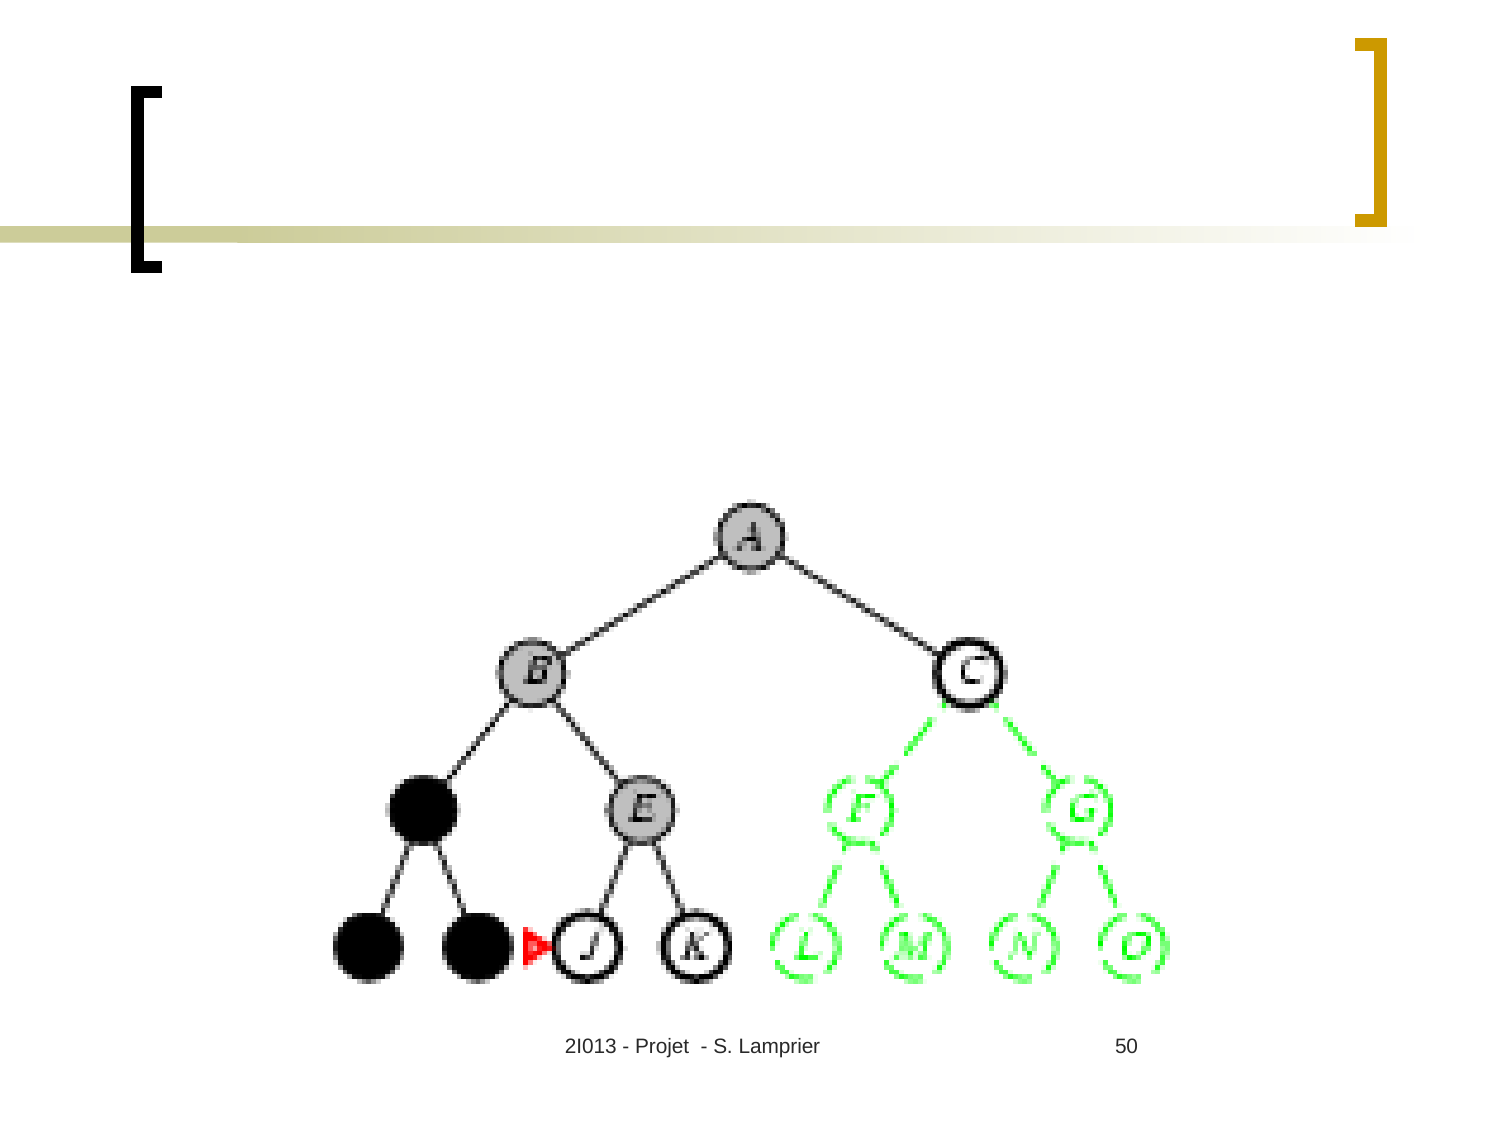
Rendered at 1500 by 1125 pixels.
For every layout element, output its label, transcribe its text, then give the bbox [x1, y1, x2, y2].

picture [324, 499, 1175, 994]
footer 2I013 - Projet - S. Lamprier [549, 1025, 1025, 1100]
slide_number <numéro> [1100, 1025, 1413, 1100]
